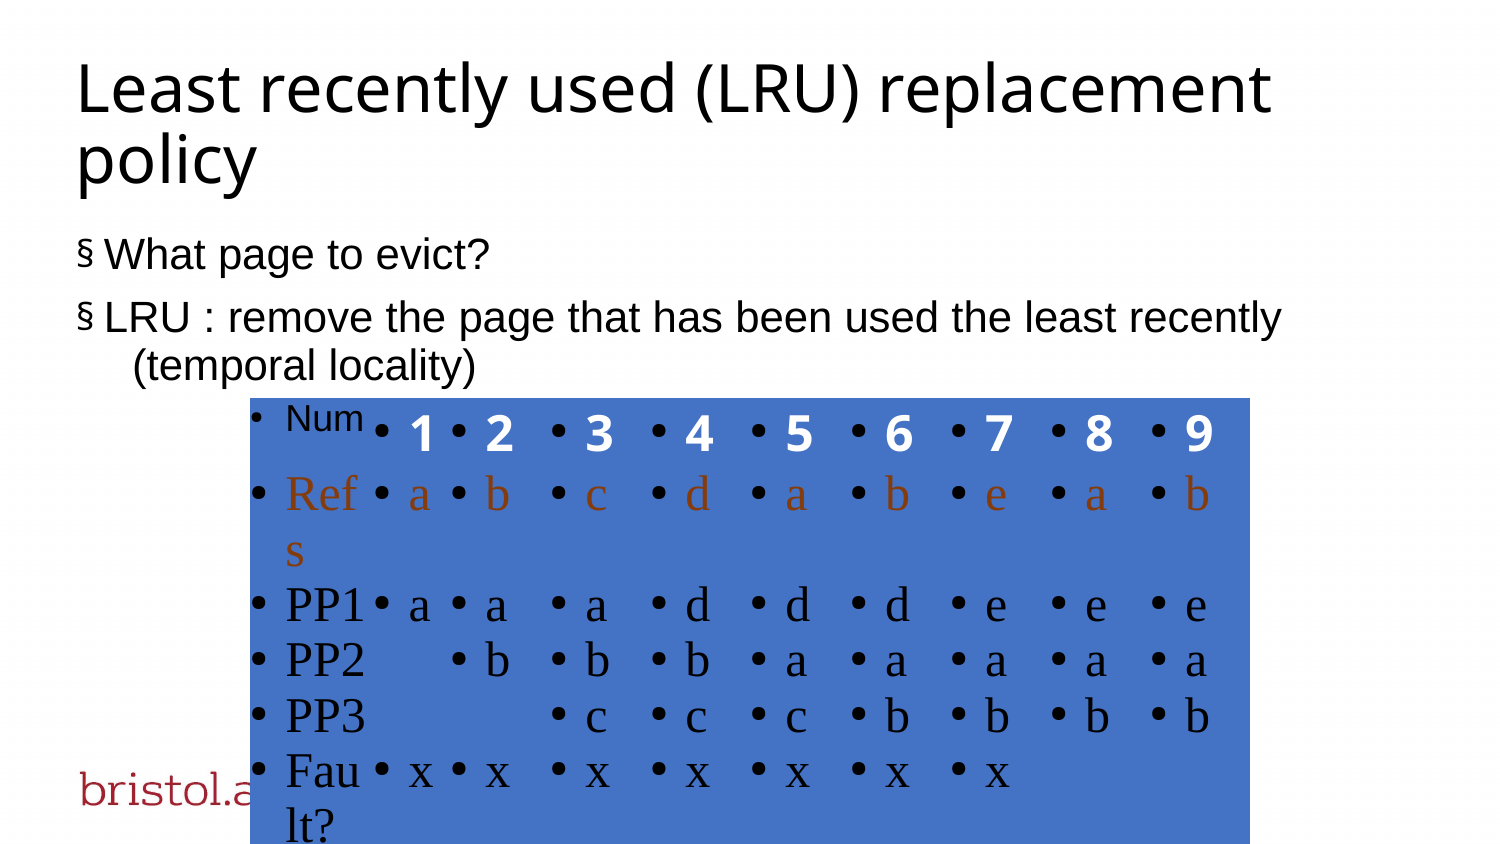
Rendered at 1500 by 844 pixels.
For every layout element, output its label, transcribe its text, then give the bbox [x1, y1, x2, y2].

table_cell c [650, 688, 750, 743]
table_cell x [550, 743, 650, 844]
table_cell x [750, 743, 850, 844]
table_cell b [1150, 466, 1250, 577]
table_cell a [373, 577, 450, 632]
table_cell e [950, 577, 1050, 632]
table_cell e [950, 466, 1050, 577]
table_cell b [1150, 688, 1250, 743]
table_cell d [650, 466, 750, 577]
table_cell [1050, 743, 1150, 844]
table_cell [1150, 743, 1250, 844]
table_cell c [750, 688, 850, 743]
table_header 8 [1050, 398, 1150, 466]
table_header 9 [1150, 398, 1250, 466]
table_cell b [650, 632, 750, 688]
table_cell b [850, 466, 950, 577]
table_cell b [850, 688, 950, 743]
table_cell Fault? [250, 743, 373, 844]
table_cell a [1050, 632, 1150, 688]
table_cell d [750, 577, 850, 632]
table_header 3 [550, 398, 650, 466]
table_header 5 [750, 398, 850, 466]
table_header Num [250, 398, 373, 466]
table_cell a [750, 466, 850, 577]
list What page to evict? LRU : remove the page that has been used the least recently (temporal locality) [60, 224, 1440, 699]
table_cell x [850, 743, 950, 844]
table_cell x [650, 743, 750, 844]
table_cell a [373, 466, 450, 577]
table_cell x [373, 743, 450, 844]
table_cell [373, 632, 450, 688]
table_cell x [450, 743, 550, 844]
table_cell Refs [250, 466, 373, 577]
table_header 6 [850, 398, 950, 466]
table_cell b [550, 632, 650, 688]
table_cell b [450, 466, 550, 577]
table_cell c [550, 688, 650, 743]
table_cell a [550, 577, 650, 632]
table_cell a [1150, 632, 1250, 688]
table_cell a [1050, 466, 1150, 577]
table_cell a [950, 632, 1050, 688]
table_header 4 [650, 398, 750, 466]
table_cell PP1 [250, 577, 373, 632]
table_header 2 [450, 398, 550, 466]
table_header 1 [373, 398, 450, 466]
table_cell b [950, 688, 1050, 743]
table_cell b [1050, 688, 1150, 743]
table_cell c [550, 466, 650, 577]
table_cell [450, 688, 550, 743]
table_cell x [950, 743, 1050, 844]
table_cell PP2 [250, 632, 373, 688]
table_cell [373, 688, 450, 743]
table_cell a [450, 577, 550, 632]
table_cell d [850, 577, 950, 632]
table_cell e [1050, 577, 1150, 632]
table_cell b [450, 632, 550, 688]
table_cell PP3 [250, 688, 373, 743]
title Least recently used (LRU) replacement policy [60, 44, 1440, 209]
table_header 7 [950, 398, 1050, 466]
table_cell d [650, 577, 750, 632]
table_cell a [850, 632, 950, 688]
table_cell a [750, 632, 850, 688]
table_cell e [1150, 577, 1250, 632]
